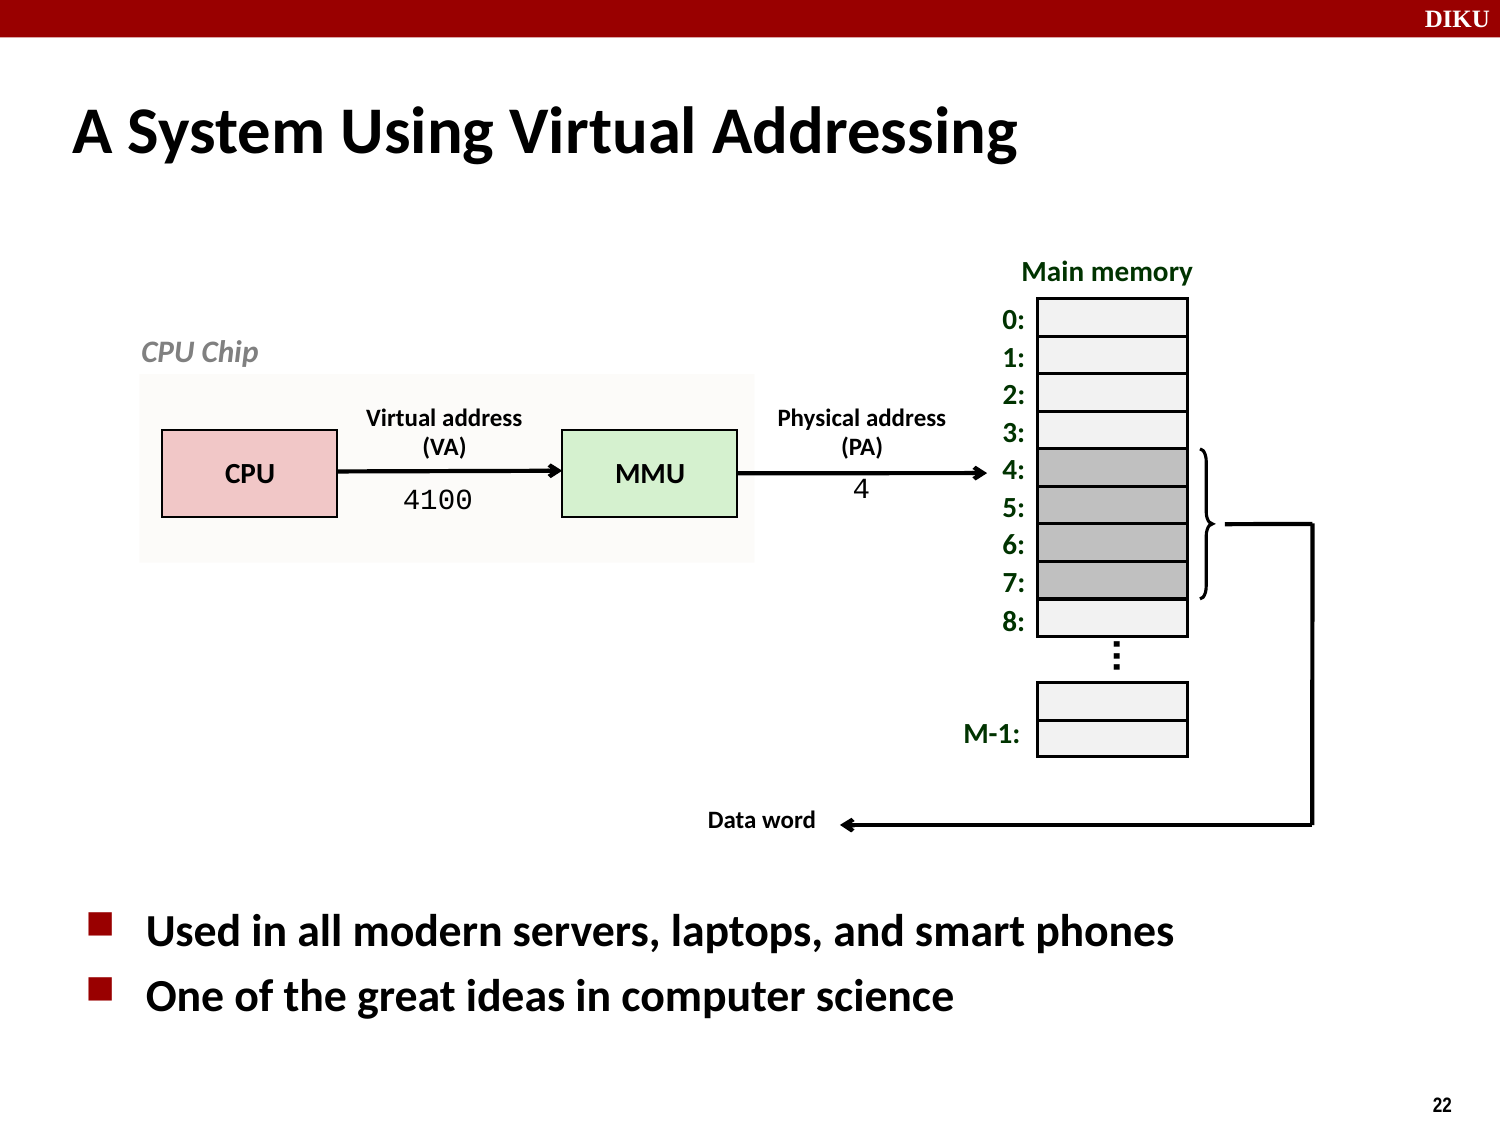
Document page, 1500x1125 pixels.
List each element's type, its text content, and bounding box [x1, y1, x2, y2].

text_box [1037, 298, 1188, 637]
text_box 3: [987, 410, 1037, 448]
text_box Used in all modern servers, laptops, and smart phones One of the great ideas in computer science [74, 892, 1438, 1100]
text_box 8: [987, 599, 1044, 654]
text_box CPU Chip [126, 324, 297, 385]
text_box Physical address (PA) [748, 390, 976, 471]
text_box ... [1050, 637, 1200, 675]
text_box [1037, 682, 1188, 757]
text_box Data word [683, 794, 841, 846]
text_box 4100 [388, 472, 498, 528]
text_box M-1: [948, 711, 1044, 767]
text_box 7: [987, 560, 1044, 599]
text_box CPU [162, 429, 338, 518]
text_box 5: [987, 485, 1044, 523]
text_box 6: [987, 523, 1044, 560]
text_box 2: [987, 373, 1037, 410]
text_box MMU [562, 429, 738, 518]
text_box A System Using Virtual Addressing [57, 62, 1488, 191]
text_box Main memory [994, 249, 1220, 305]
text_box 4: [987, 448, 1044, 485]
text_box 1: [987, 335, 1037, 373]
text_box Virtual address (VA) [337, 390, 552, 475]
text_box 4 [837, 461, 888, 517]
text_box 0: [987, 298, 1037, 335]
text_box [139, 374, 755, 563]
